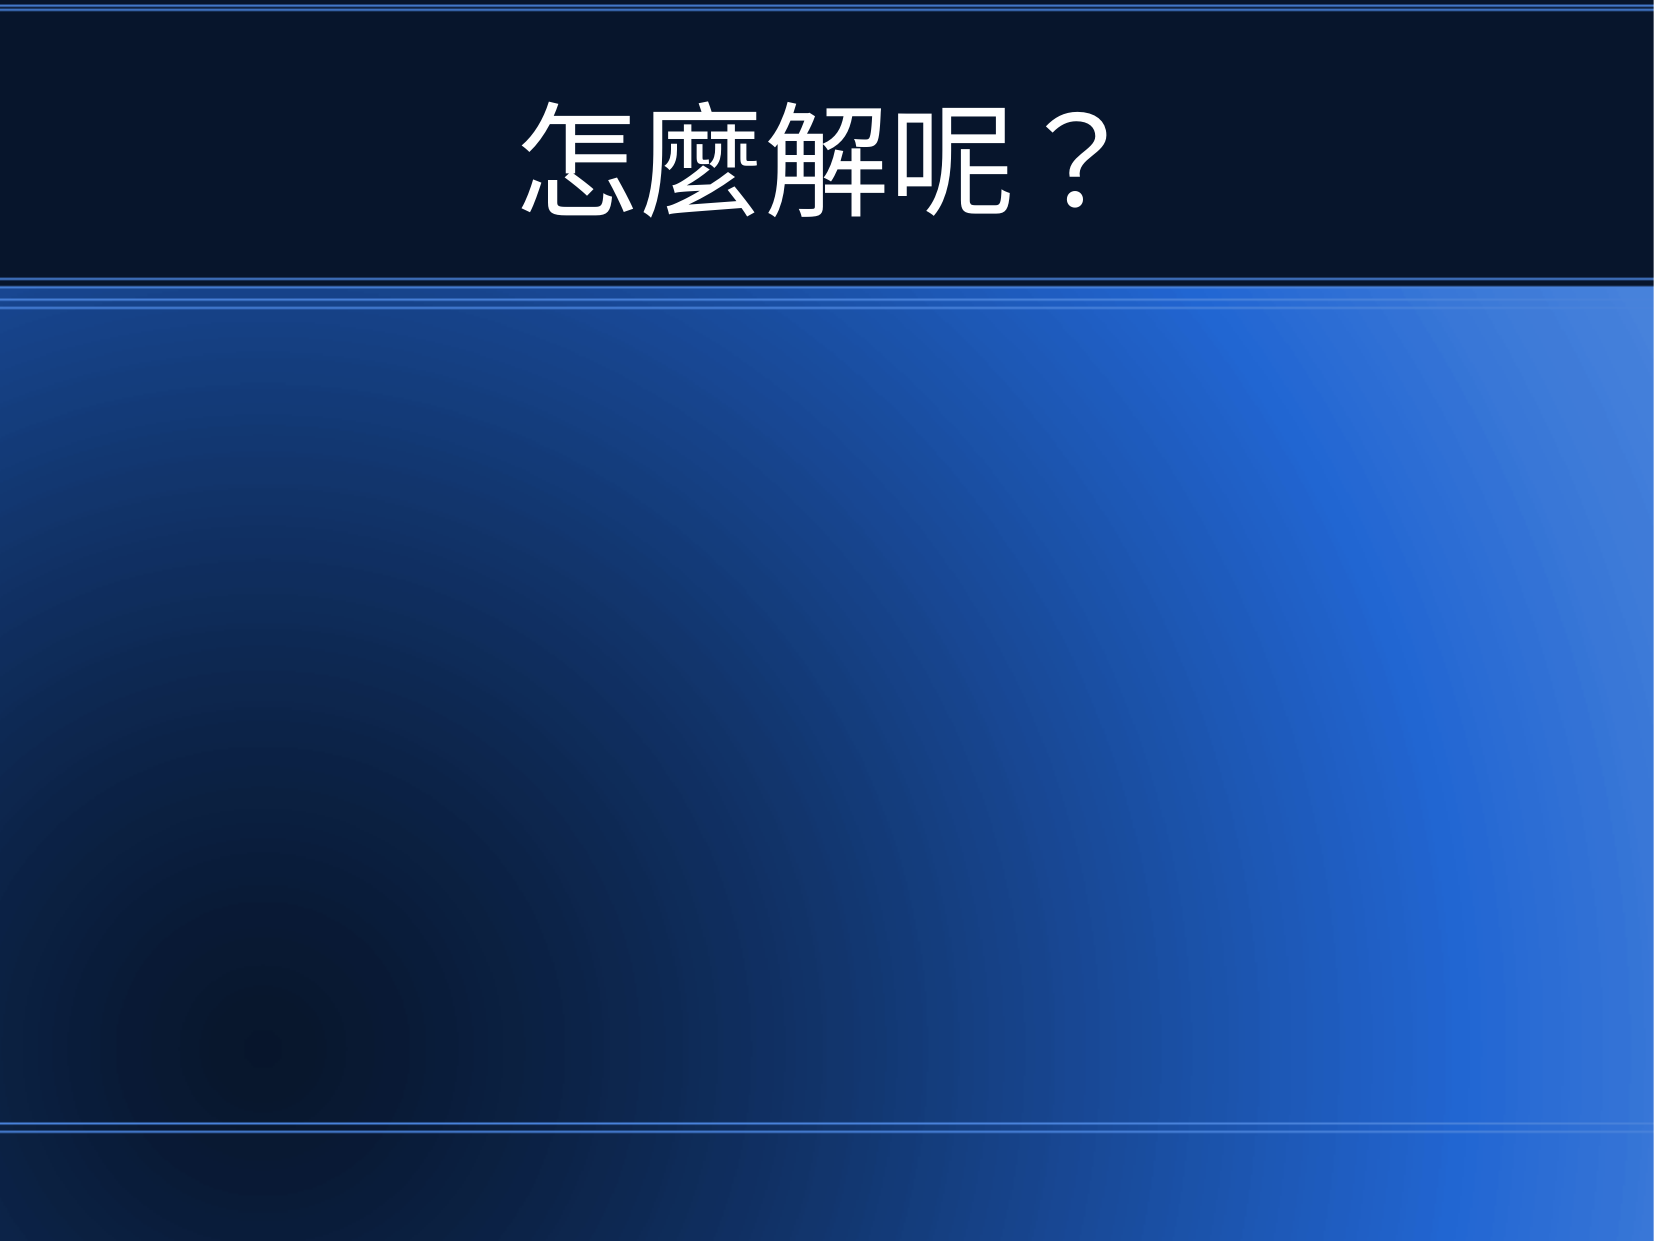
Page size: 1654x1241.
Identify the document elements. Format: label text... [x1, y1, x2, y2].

title 怎麼解呢？ [82, 49, 1571, 257]
picture [0, 0, 1654, 1241]
